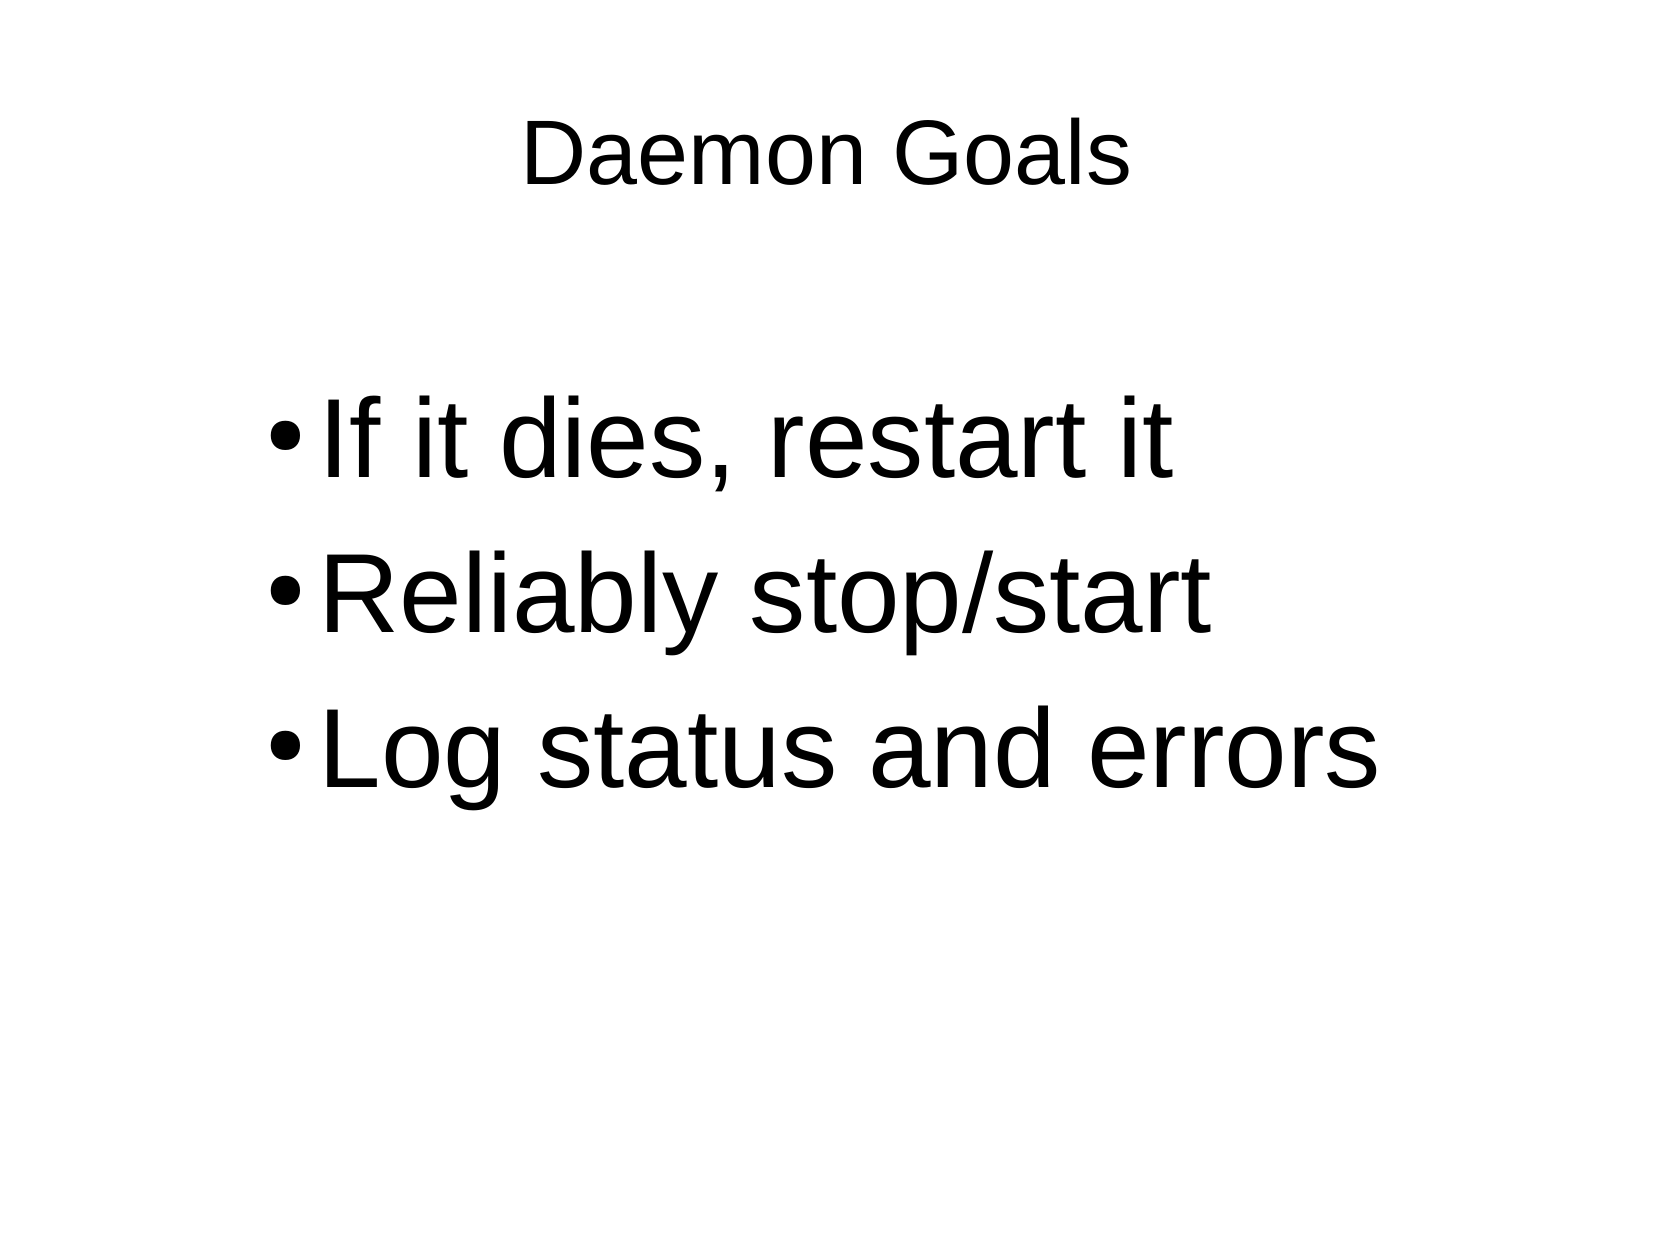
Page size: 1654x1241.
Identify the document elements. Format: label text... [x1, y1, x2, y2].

title Daemon Goals [82, 49, 1571, 257]
list If it dies, restart it Reliably stop/start Log status and errors [247, 375, 1441, 871]
